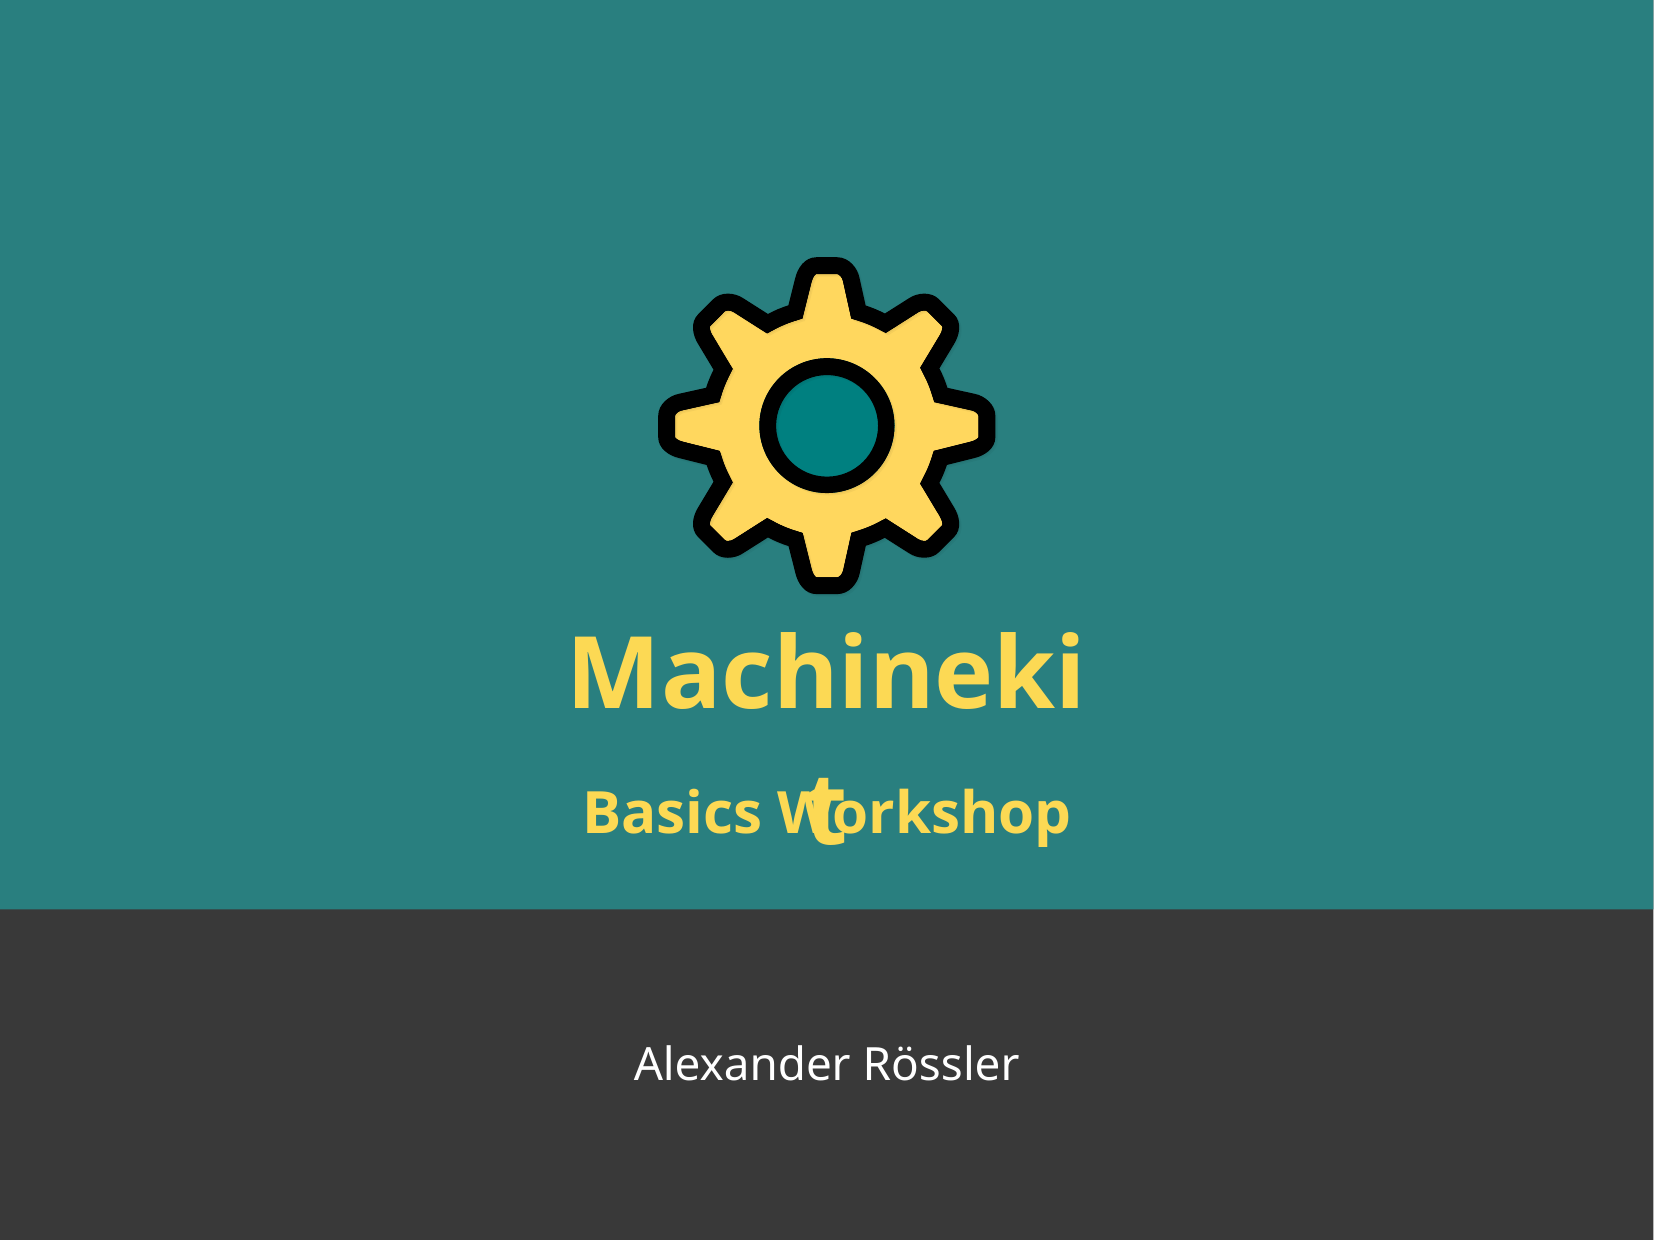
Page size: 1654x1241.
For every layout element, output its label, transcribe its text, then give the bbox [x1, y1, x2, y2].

title Basics Workshop [59, 732, 1595, 890]
subtitle Alexander Rössler [59, 944, 1595, 1182]
